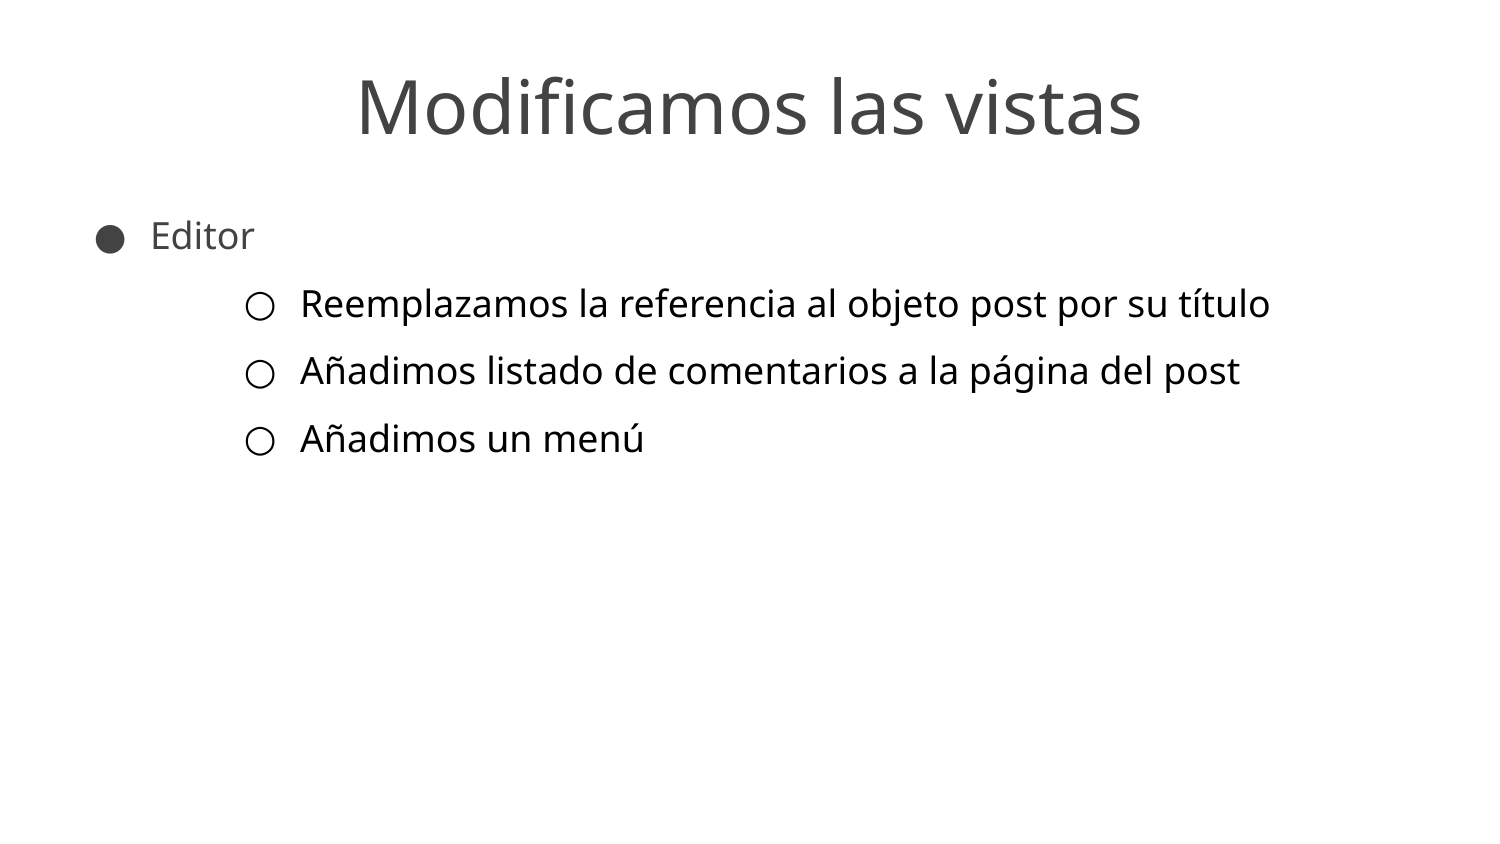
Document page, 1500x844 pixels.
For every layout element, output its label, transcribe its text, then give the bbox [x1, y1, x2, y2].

text_box Modificamos las vistas [49, 33, 1451, 175]
text_box Editor Reemplazamos la referencia al objeto post por su título Añadimos listado de comentarios a la página del post Añadimos un menú [75, 212, 1451, 781]
